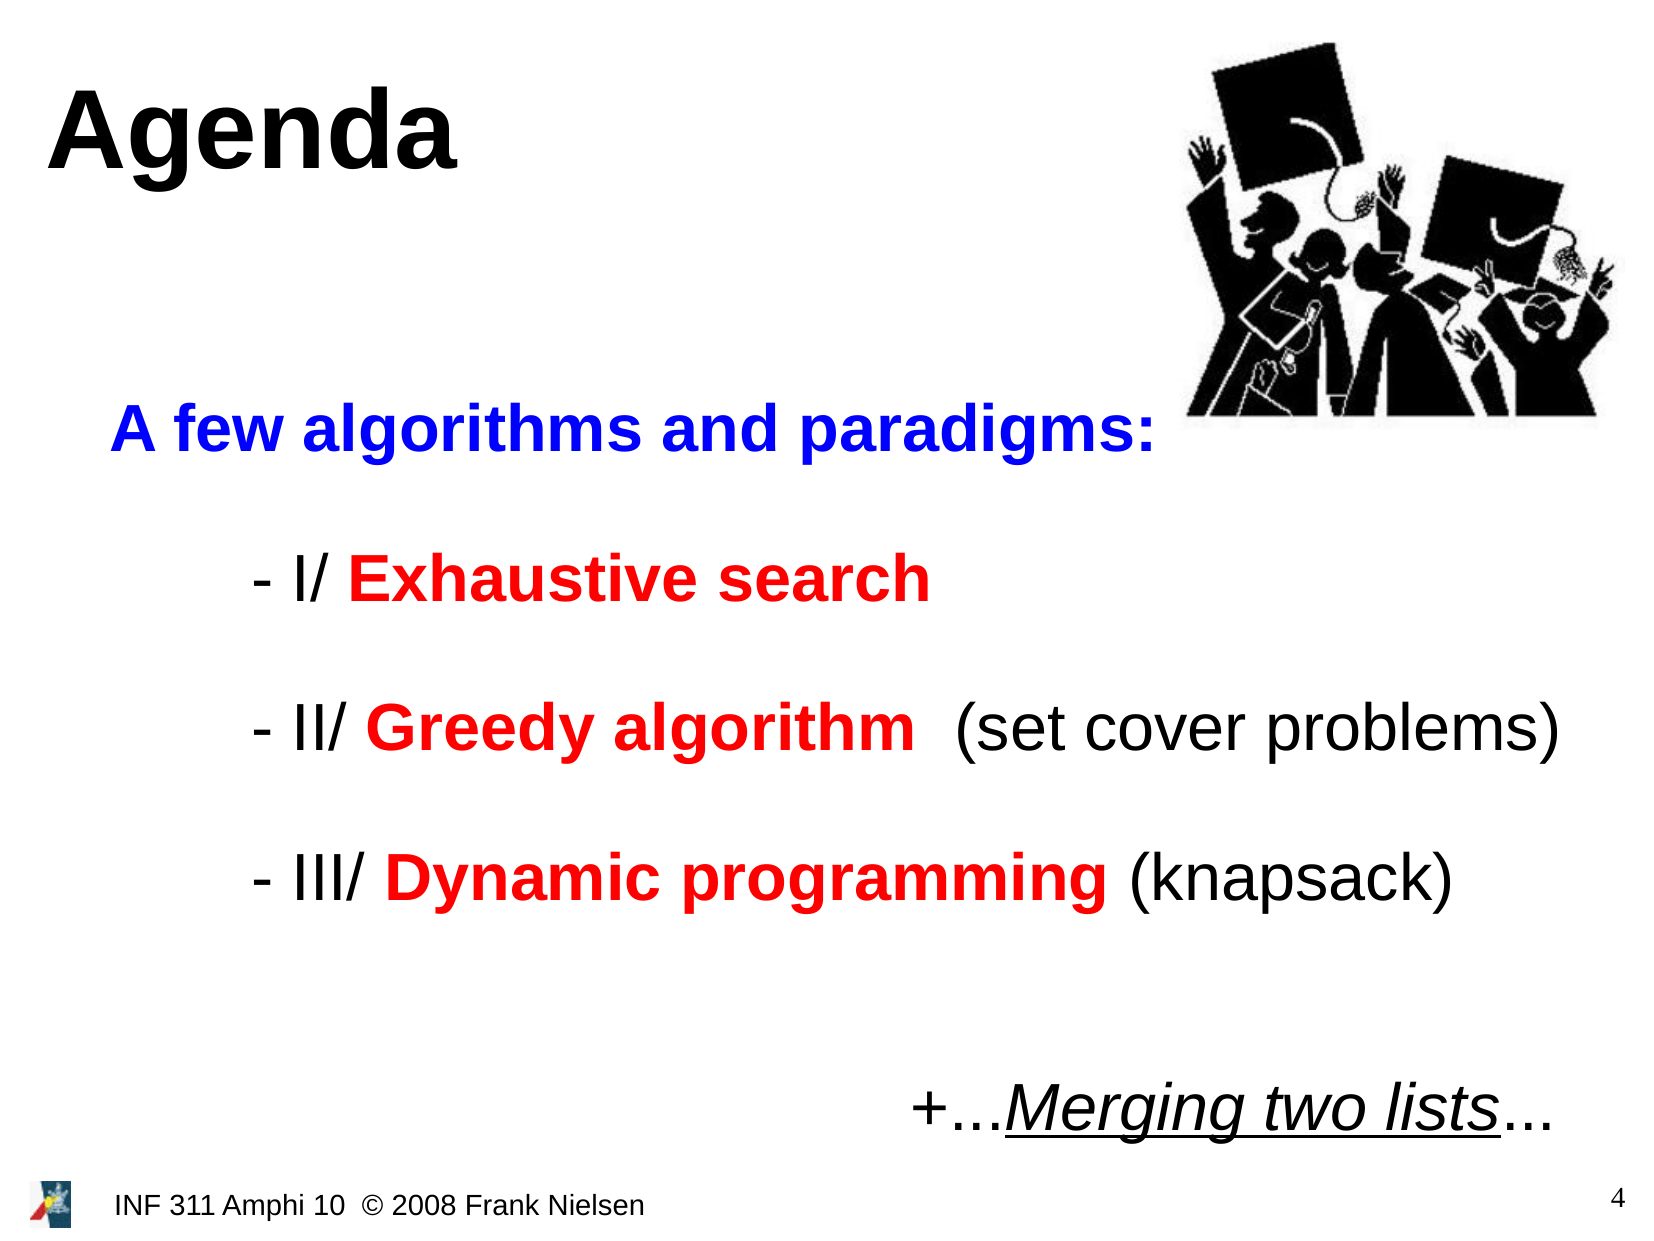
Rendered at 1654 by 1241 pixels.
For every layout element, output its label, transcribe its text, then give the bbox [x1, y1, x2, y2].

picture [29, 1181, 71, 1228]
picture [1155, 29, 1625, 436]
text_box +...Merging two lists... [895, 1062, 1572, 1153]
text_box A few algorithms and paradigms: - I/ Exhaustive search - II/ Greedy algorithm (set cover problems) - III/ Dynamic programming (knapsack) [94, 383, 1578, 997]
text_box Agenda [30, 59, 473, 200]
